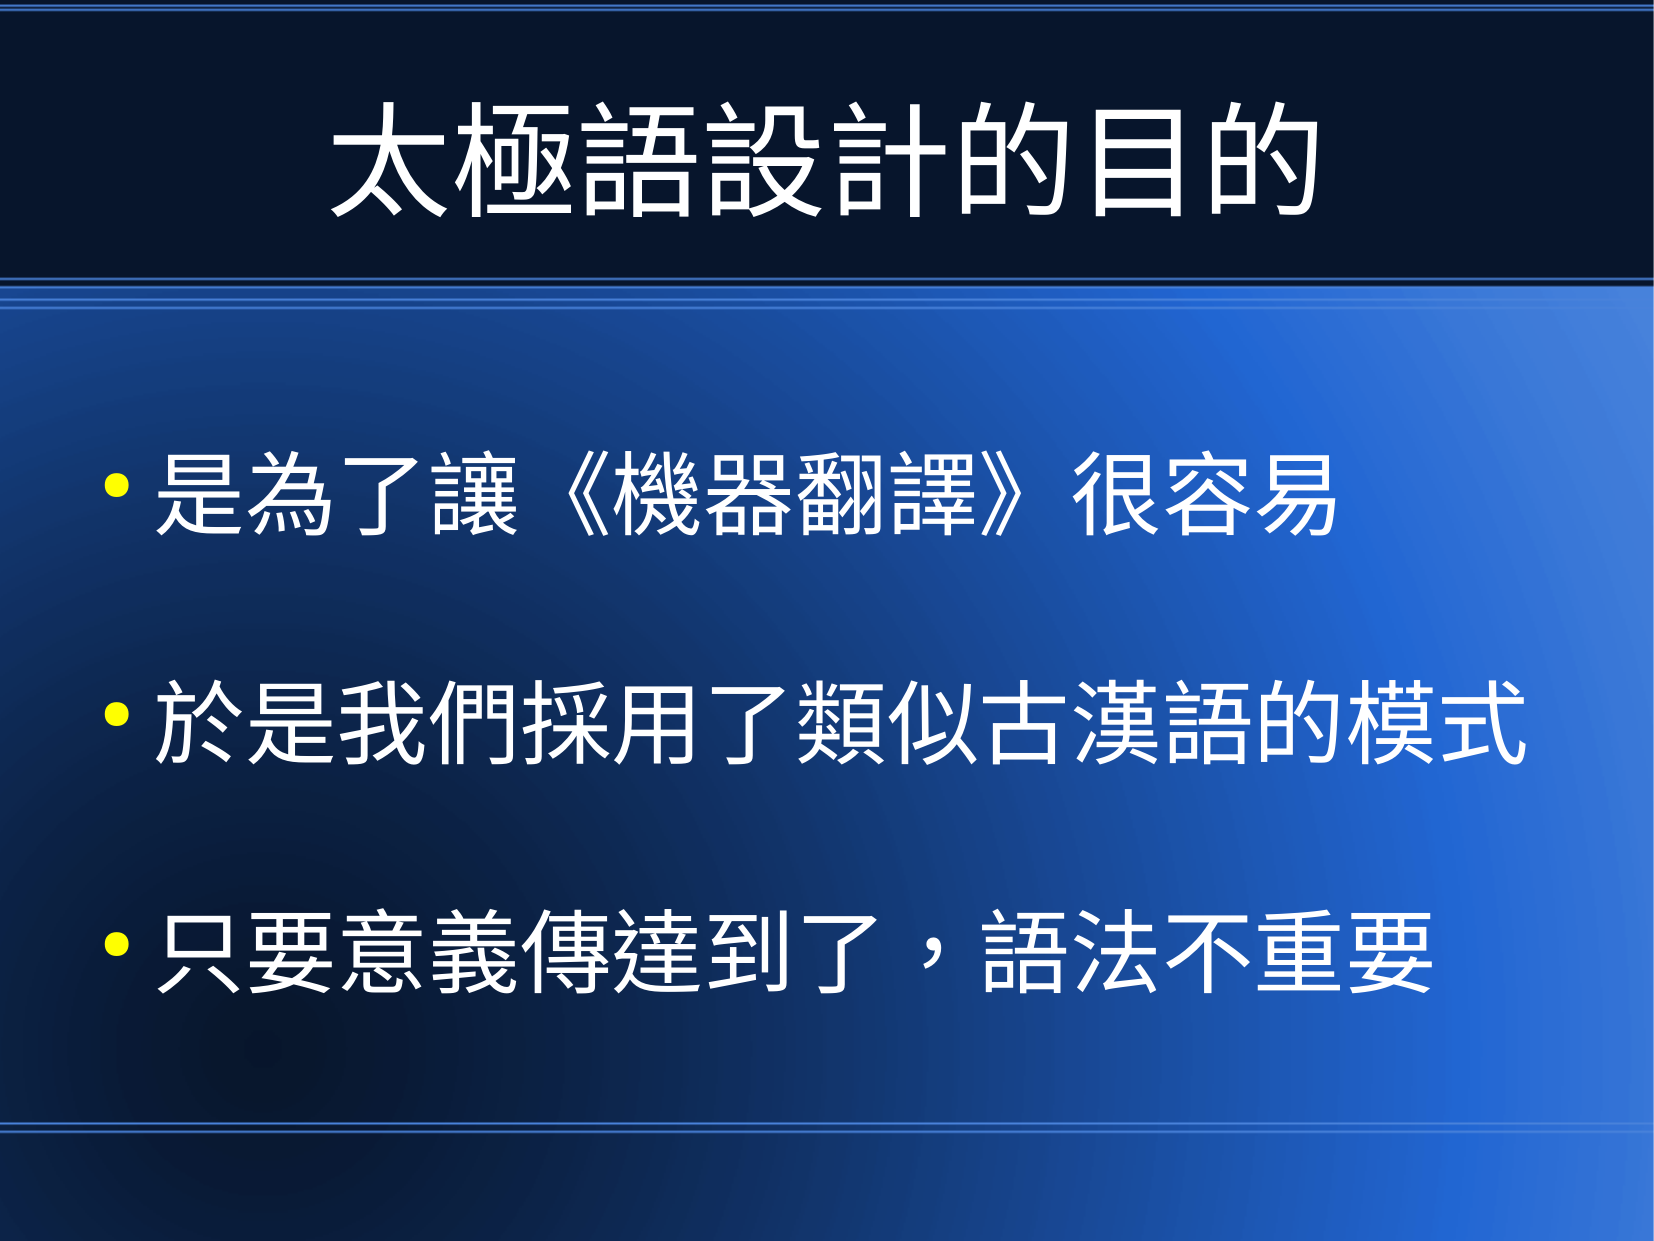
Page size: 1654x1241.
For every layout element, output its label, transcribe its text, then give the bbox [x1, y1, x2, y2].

picture [0, 0, 1654, 1241]
list 是為了讓《機器翻譯》很容易 於是我們採用了類似古漢語的模式 只要意義傳達到了，語法不重要 [82, 355, 1571, 1241]
title 太極語設計的目的 [82, 49, 1571, 257]
